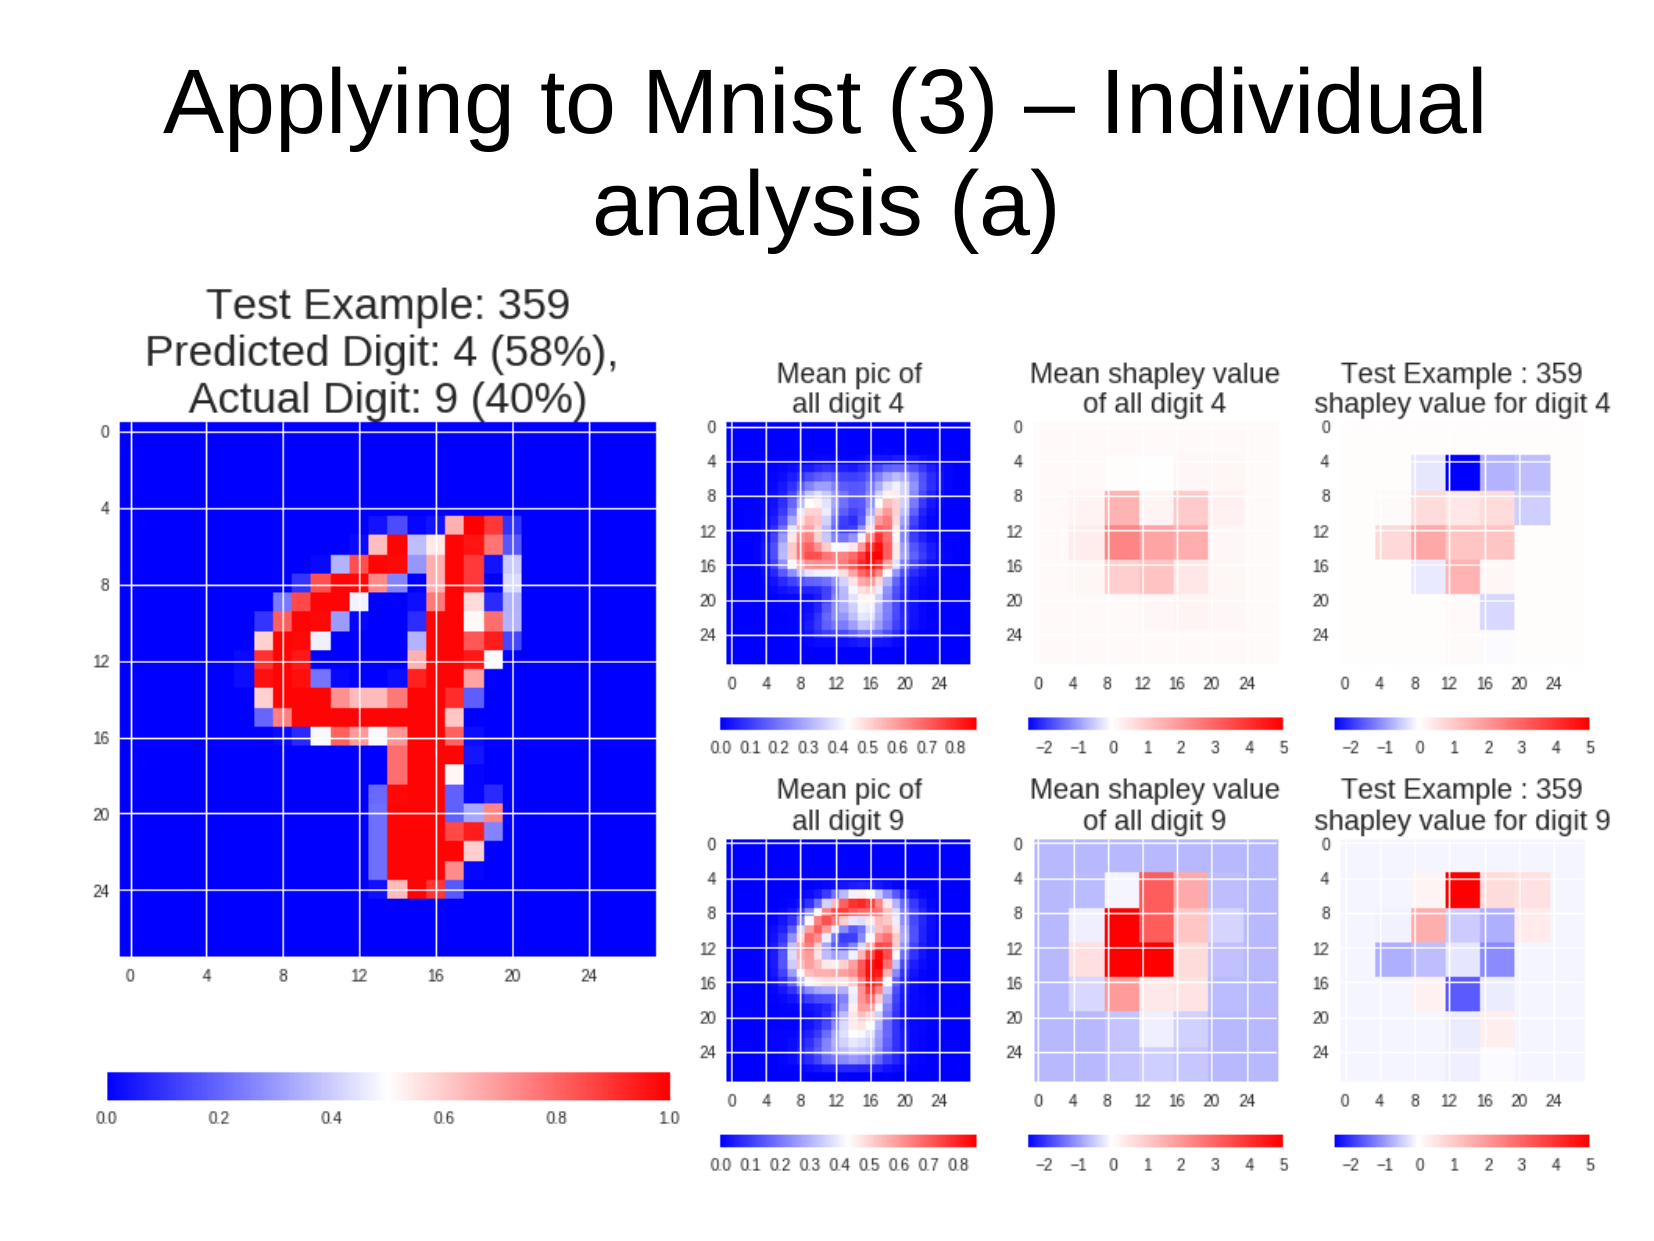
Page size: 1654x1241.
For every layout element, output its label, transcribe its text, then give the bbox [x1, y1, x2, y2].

picture [81, 277, 1621, 1186]
title Applying to Mnist (3) – Individual analysis (a) [82, 49, 1571, 257]
